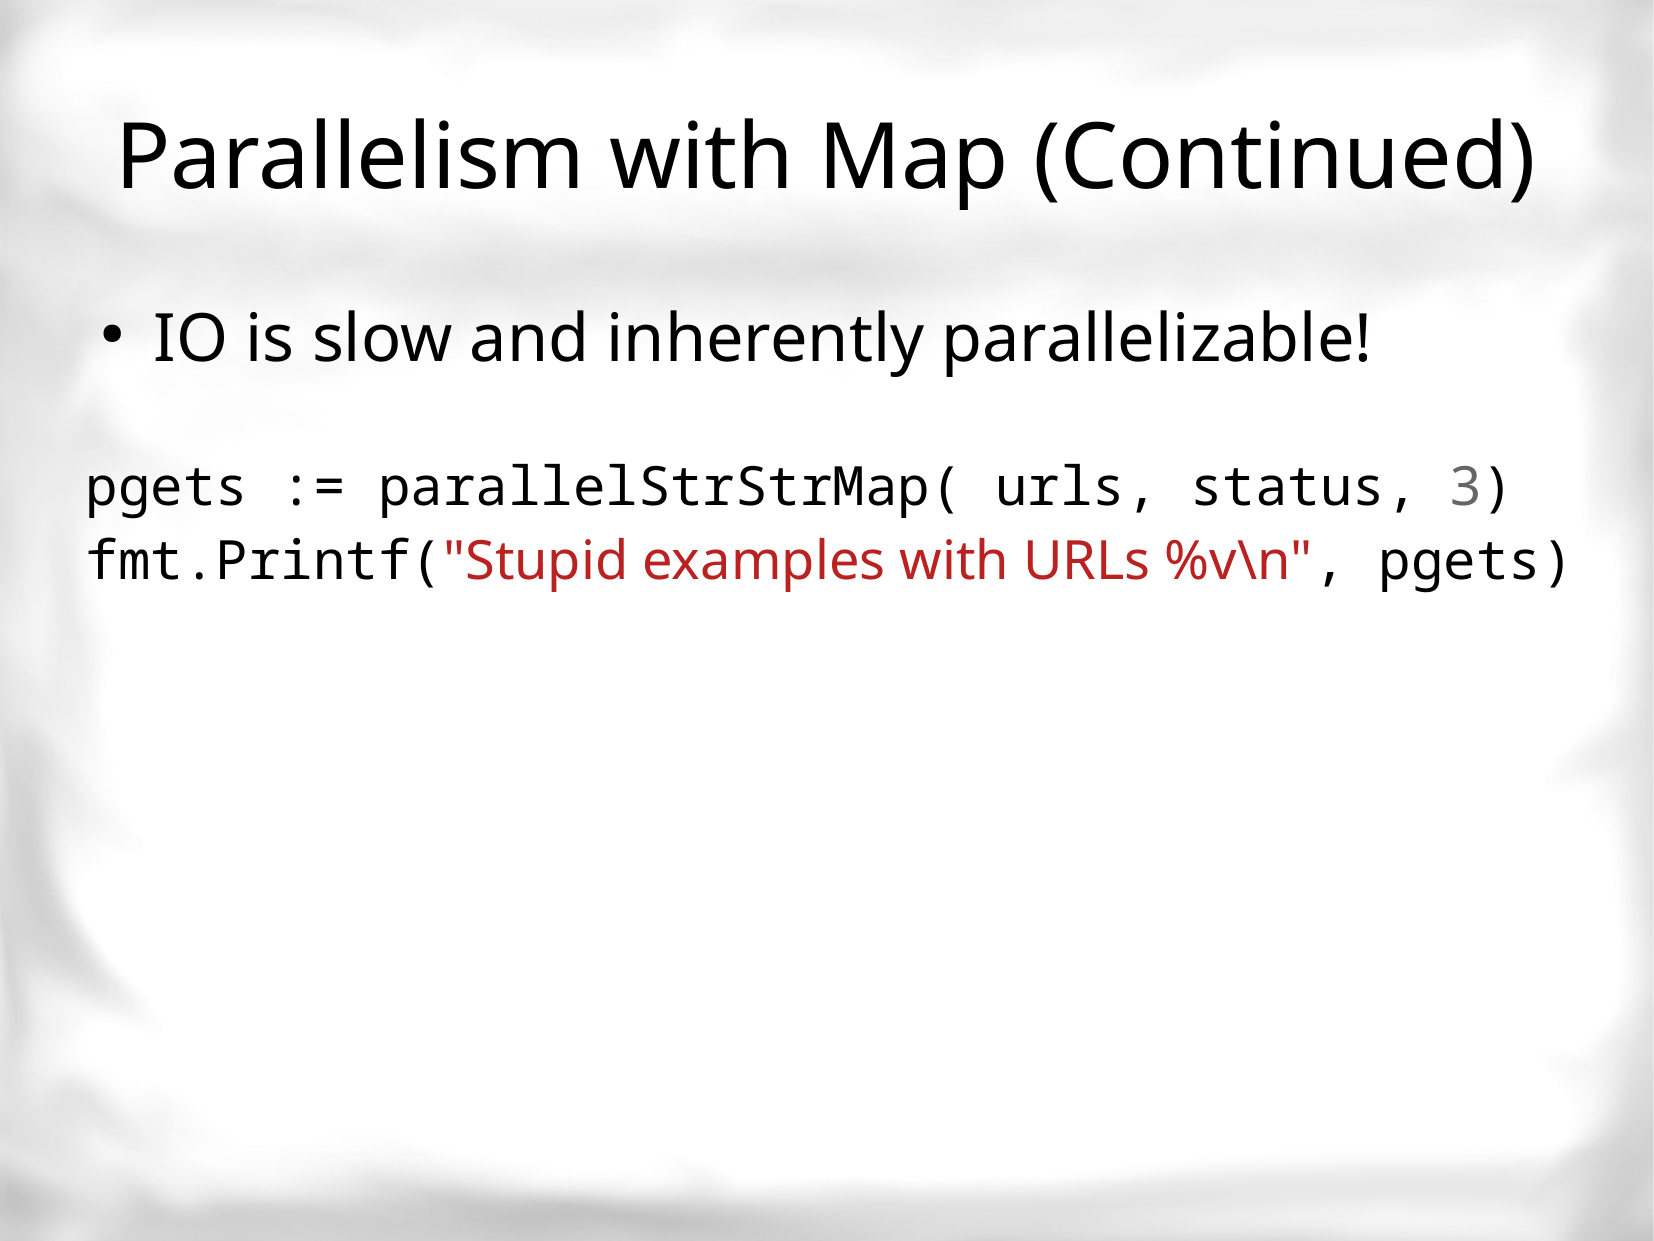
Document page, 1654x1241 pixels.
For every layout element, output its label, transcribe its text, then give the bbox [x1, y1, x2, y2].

picture [0, 0, 1654, 1241]
title Parallelism with Map (Continued) [82, 49, 1571, 257]
text_box pgets := parallelStrStrMap( urls, status, 3) fmt.Printf("Stupid examples with URLs %v\n", pgets) [70, 377, 1596, 1080]
list IO is slow and inherently parallelizable! [82, 290, 1538, 377]
